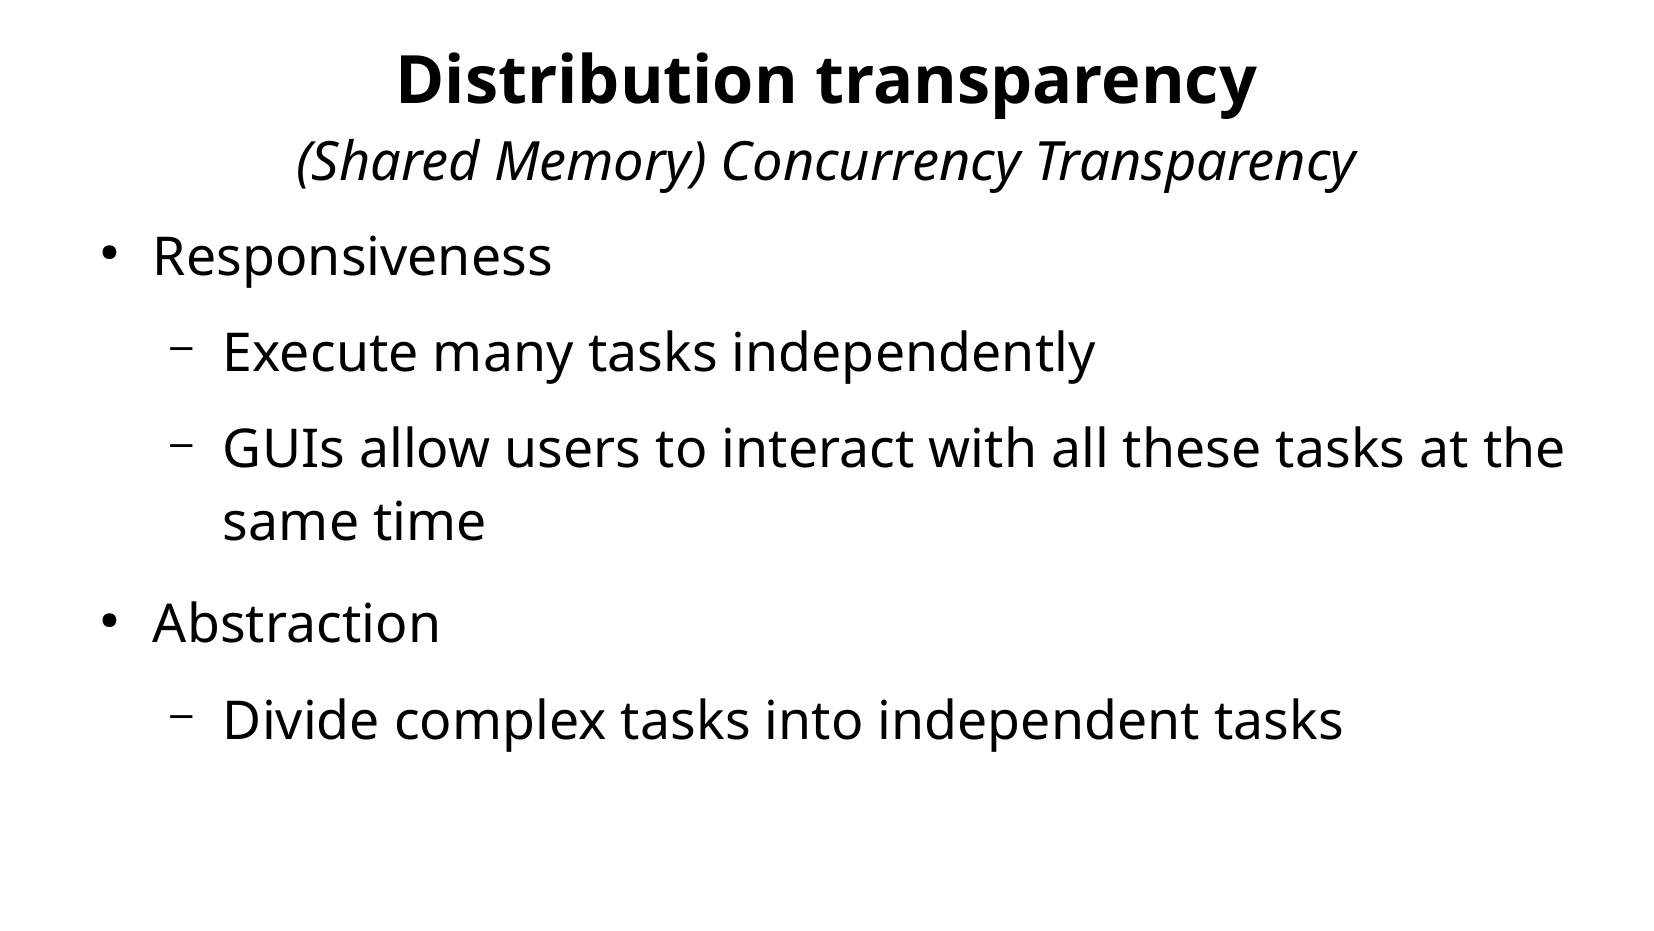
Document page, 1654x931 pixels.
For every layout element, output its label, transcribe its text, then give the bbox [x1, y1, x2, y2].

list Responsiveness Execute many tasks independently GUIs allow users to interact with all these tasks at the same time Abstraction Divide complex tasks into independent tasks [82, 217, 1571, 757]
title Distribution transparency (Shared Memory) Concurrency Transparency [82, 36, 1571, 193]
